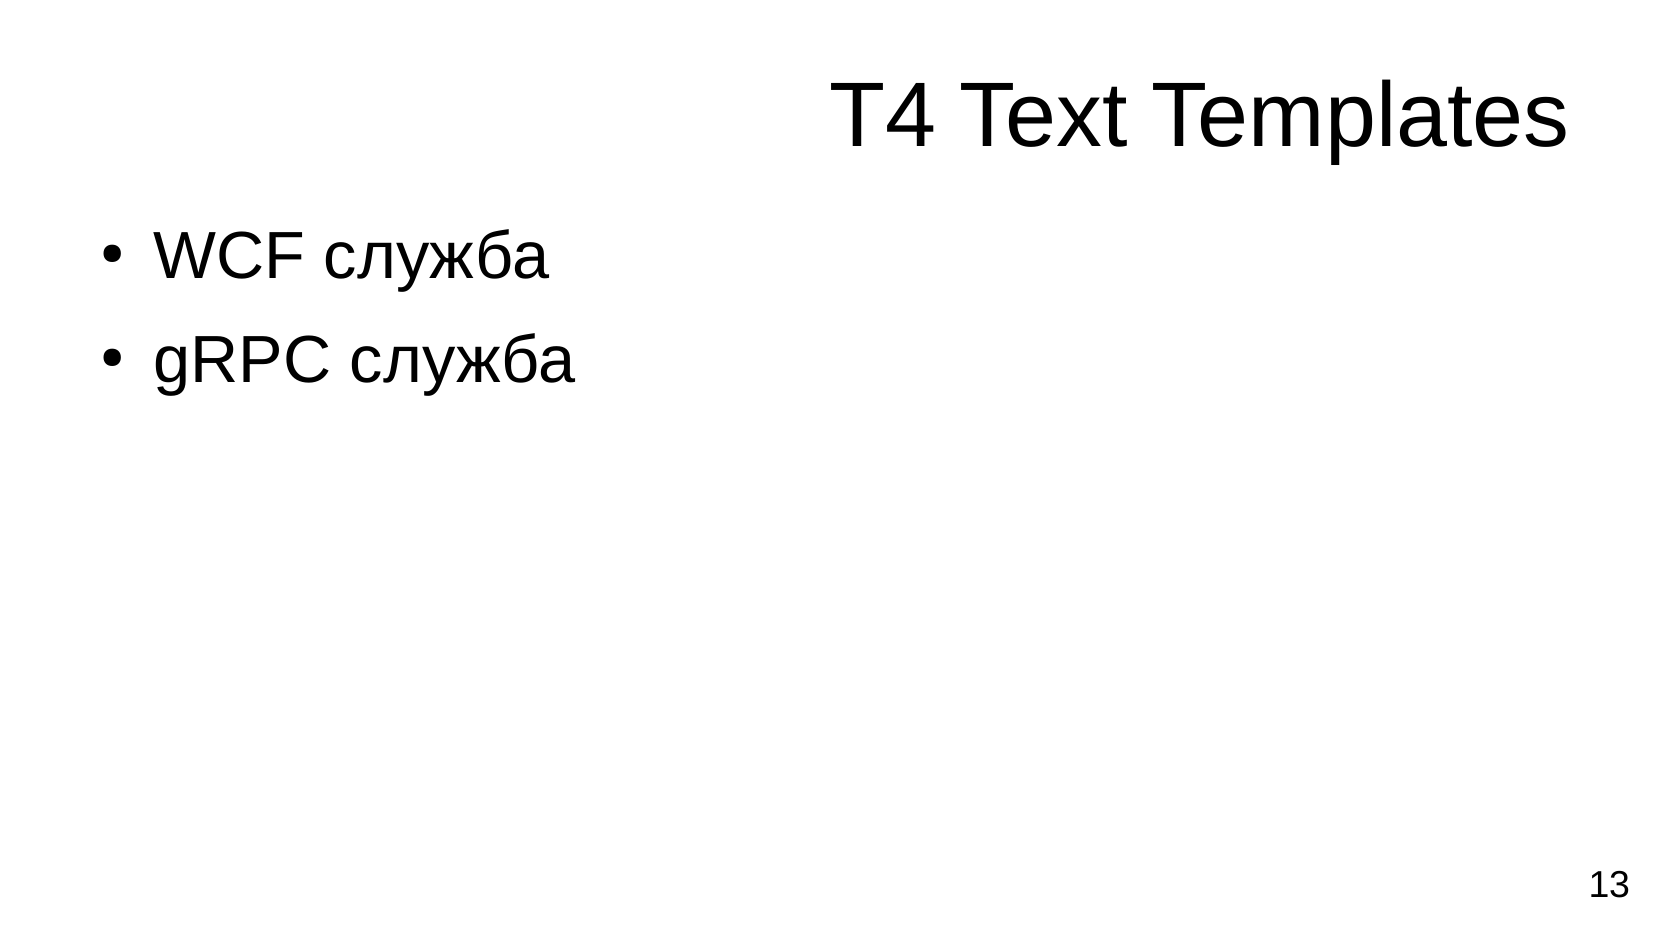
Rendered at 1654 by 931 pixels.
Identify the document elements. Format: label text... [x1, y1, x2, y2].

list WCF служба gRPC служба [82, 217, 1571, 758]
text_box <номер> [1518, 856, 1654, 927]
title T4 Text Templates [82, 37, 1571, 193]
